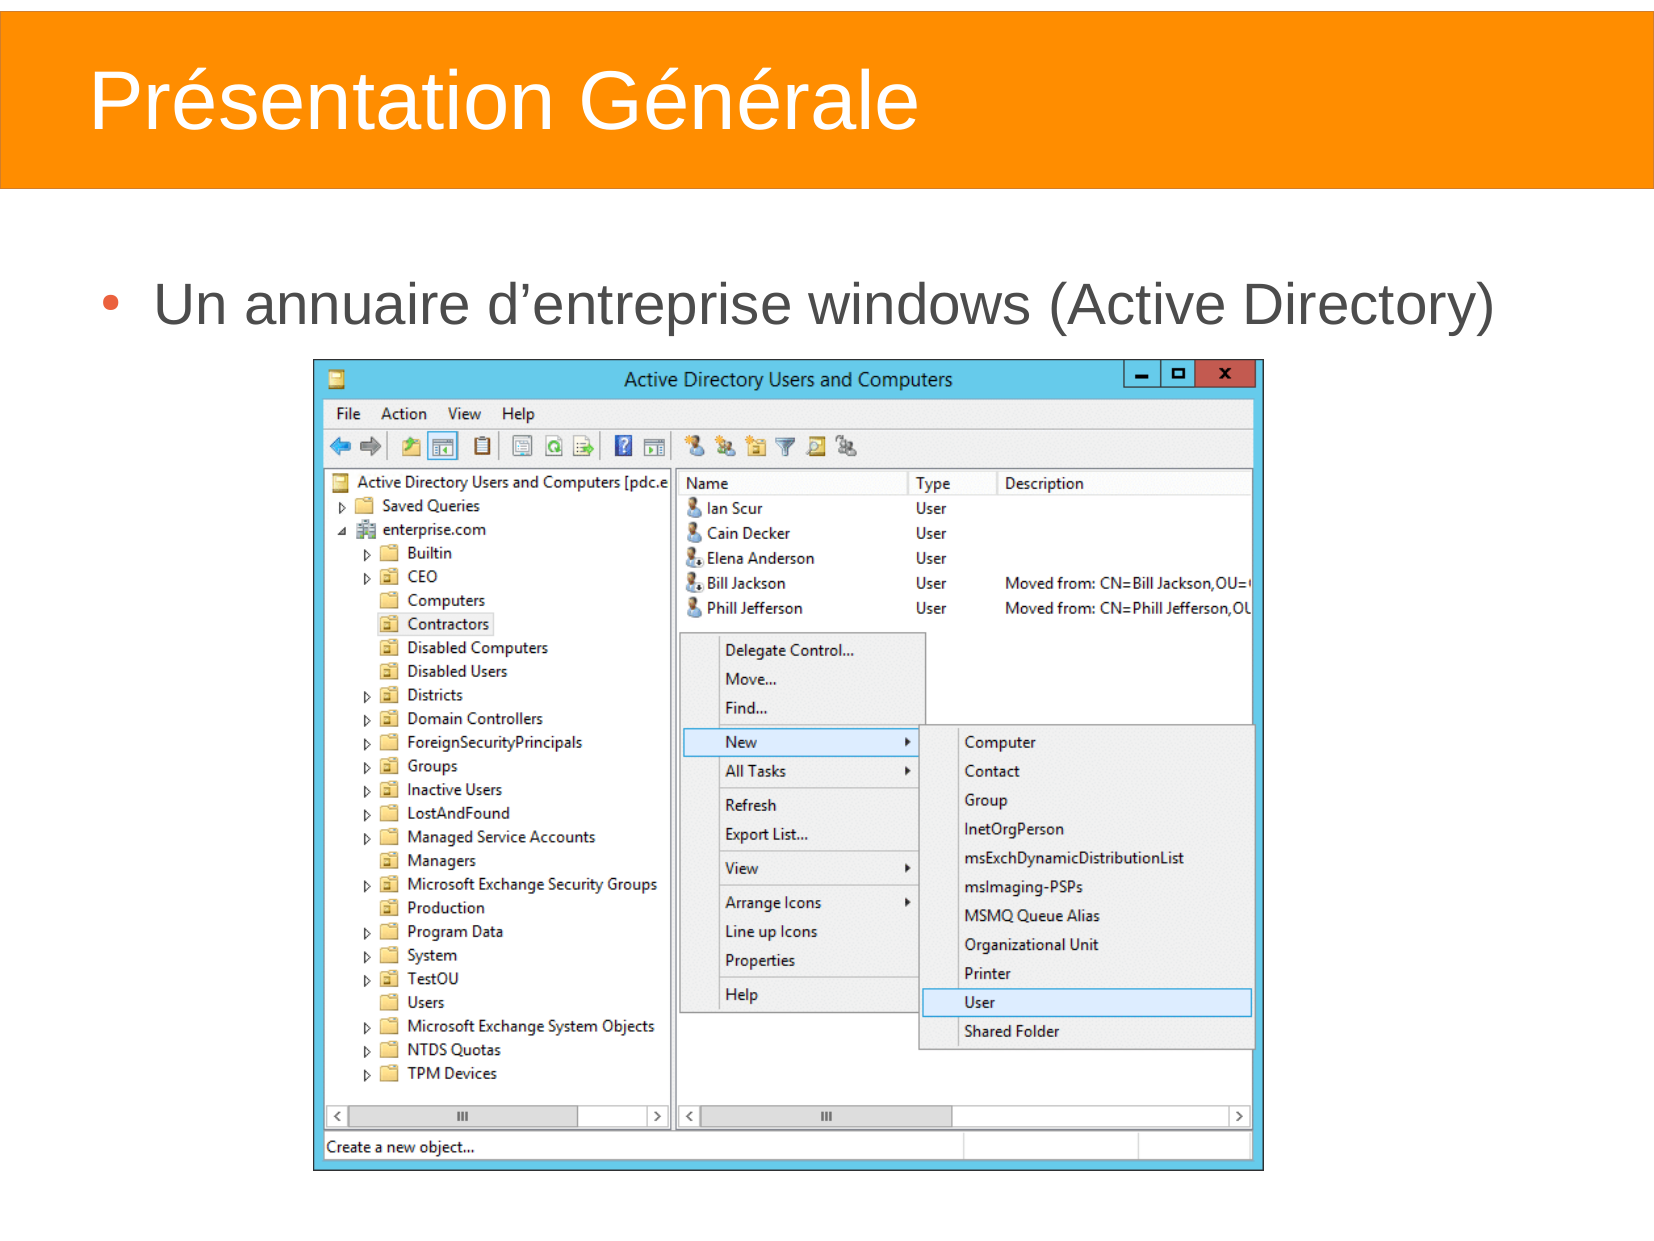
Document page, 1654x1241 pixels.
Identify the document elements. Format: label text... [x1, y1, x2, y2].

list Un annuaire d’entreprise windows (Active Directory) [82, 271, 1571, 1099]
title Présentation Générale [0, 11, 1654, 189]
picture [313, 359, 1264, 1171]
